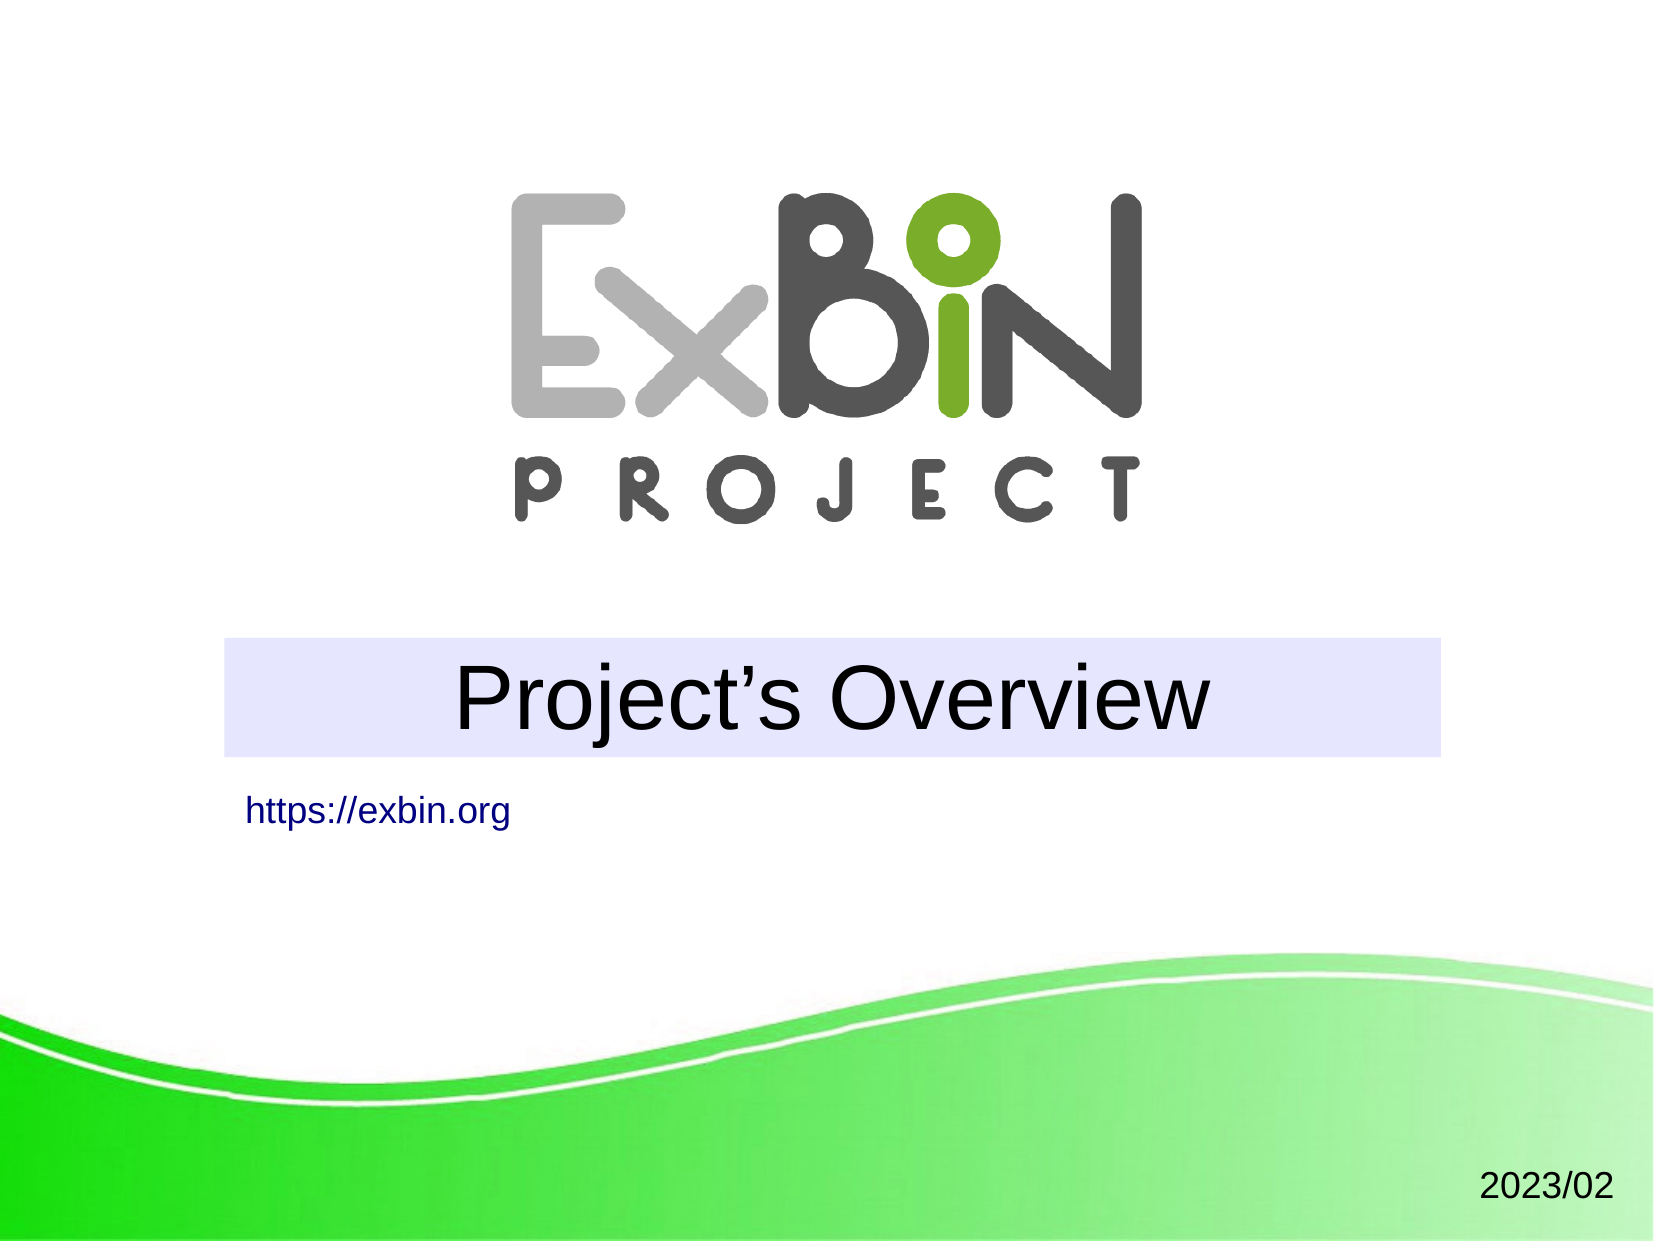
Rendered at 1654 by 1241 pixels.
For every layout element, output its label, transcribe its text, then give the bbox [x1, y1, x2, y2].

title Project’s Overview [224, 637, 1441, 758]
text_box 2023/02 [1464, 1157, 1642, 1215]
picture [0, 952, 1654, 1241]
text_box https://exbin.org [230, 782, 1436, 839]
picture [500, 183, 1153, 533]
